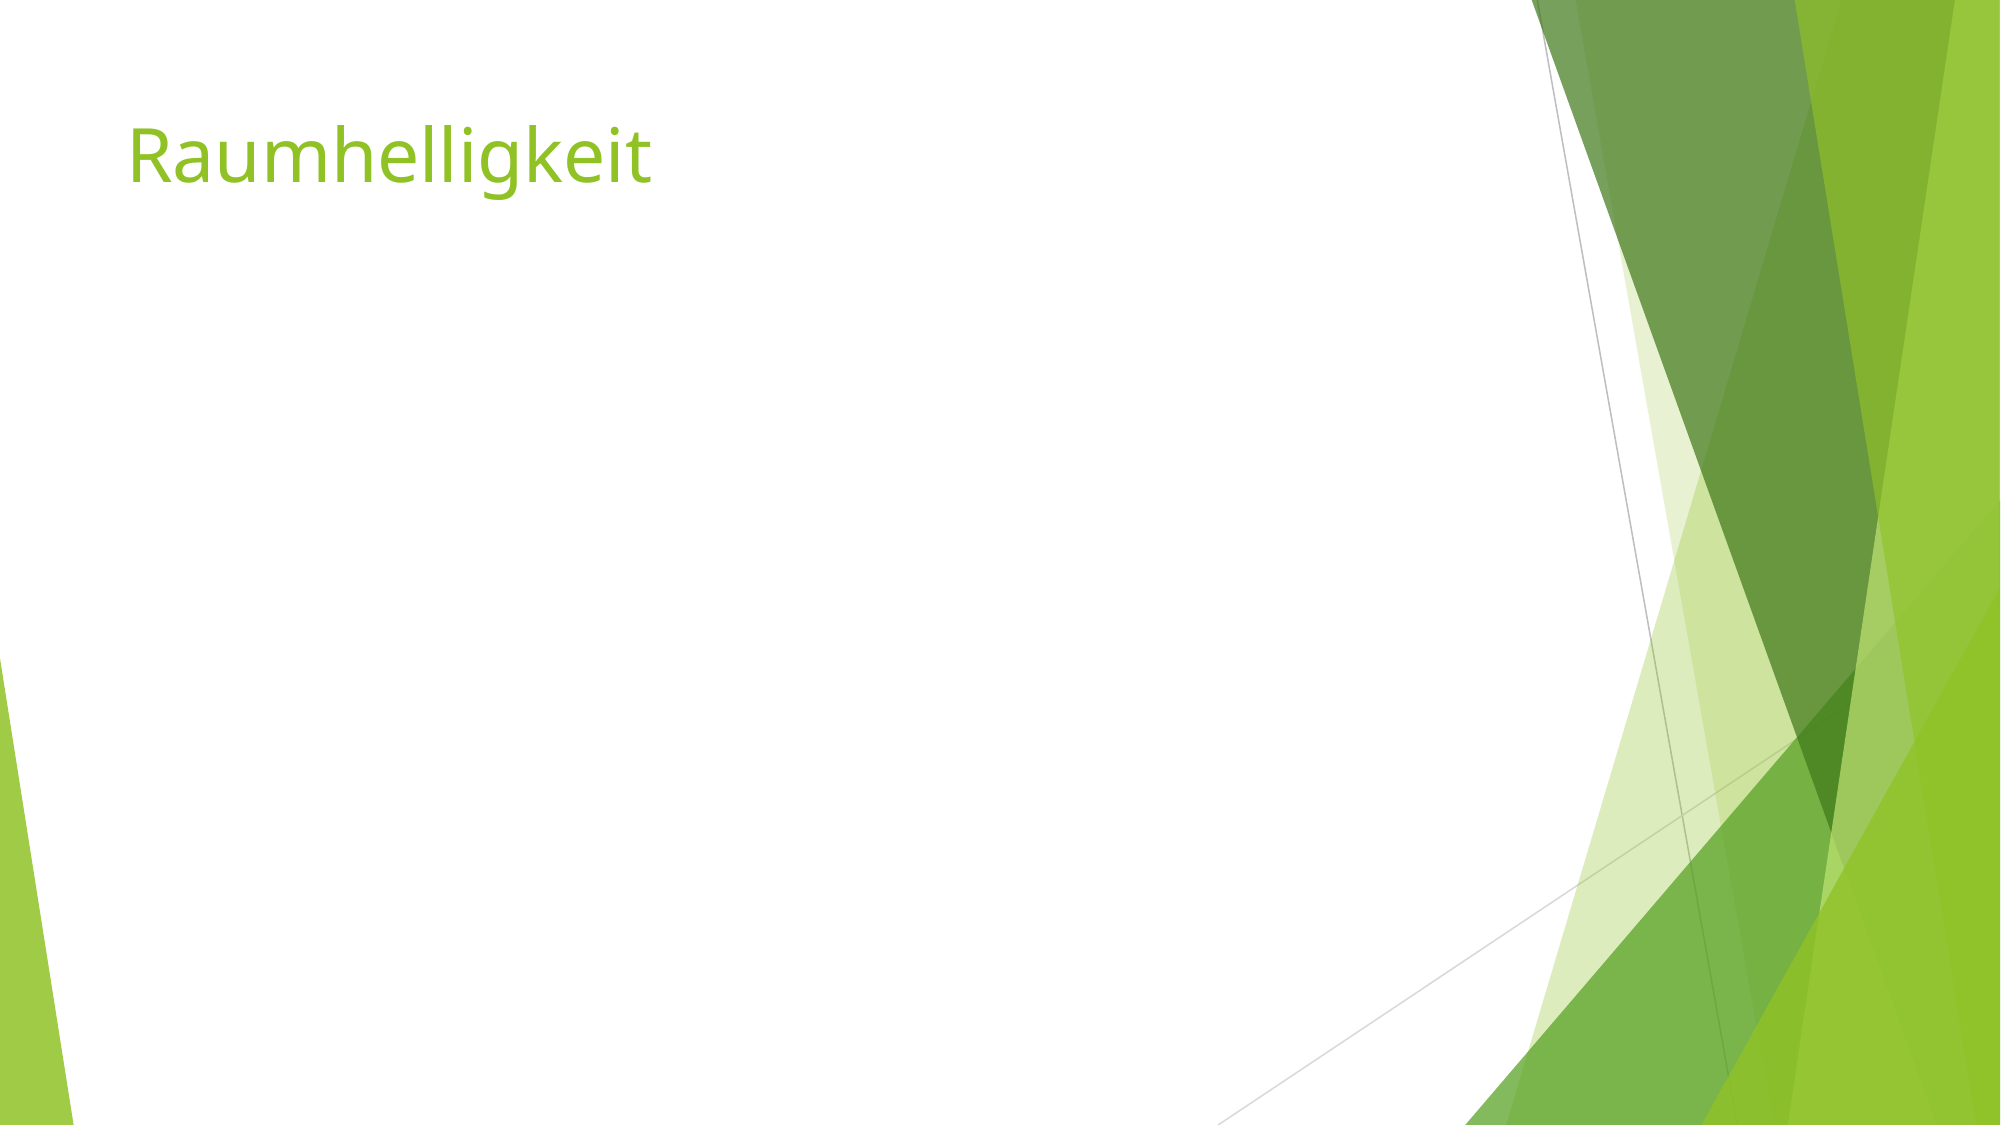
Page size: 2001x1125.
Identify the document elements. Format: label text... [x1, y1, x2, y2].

title Raumhelligkeit [111, 99, 1522, 317]
